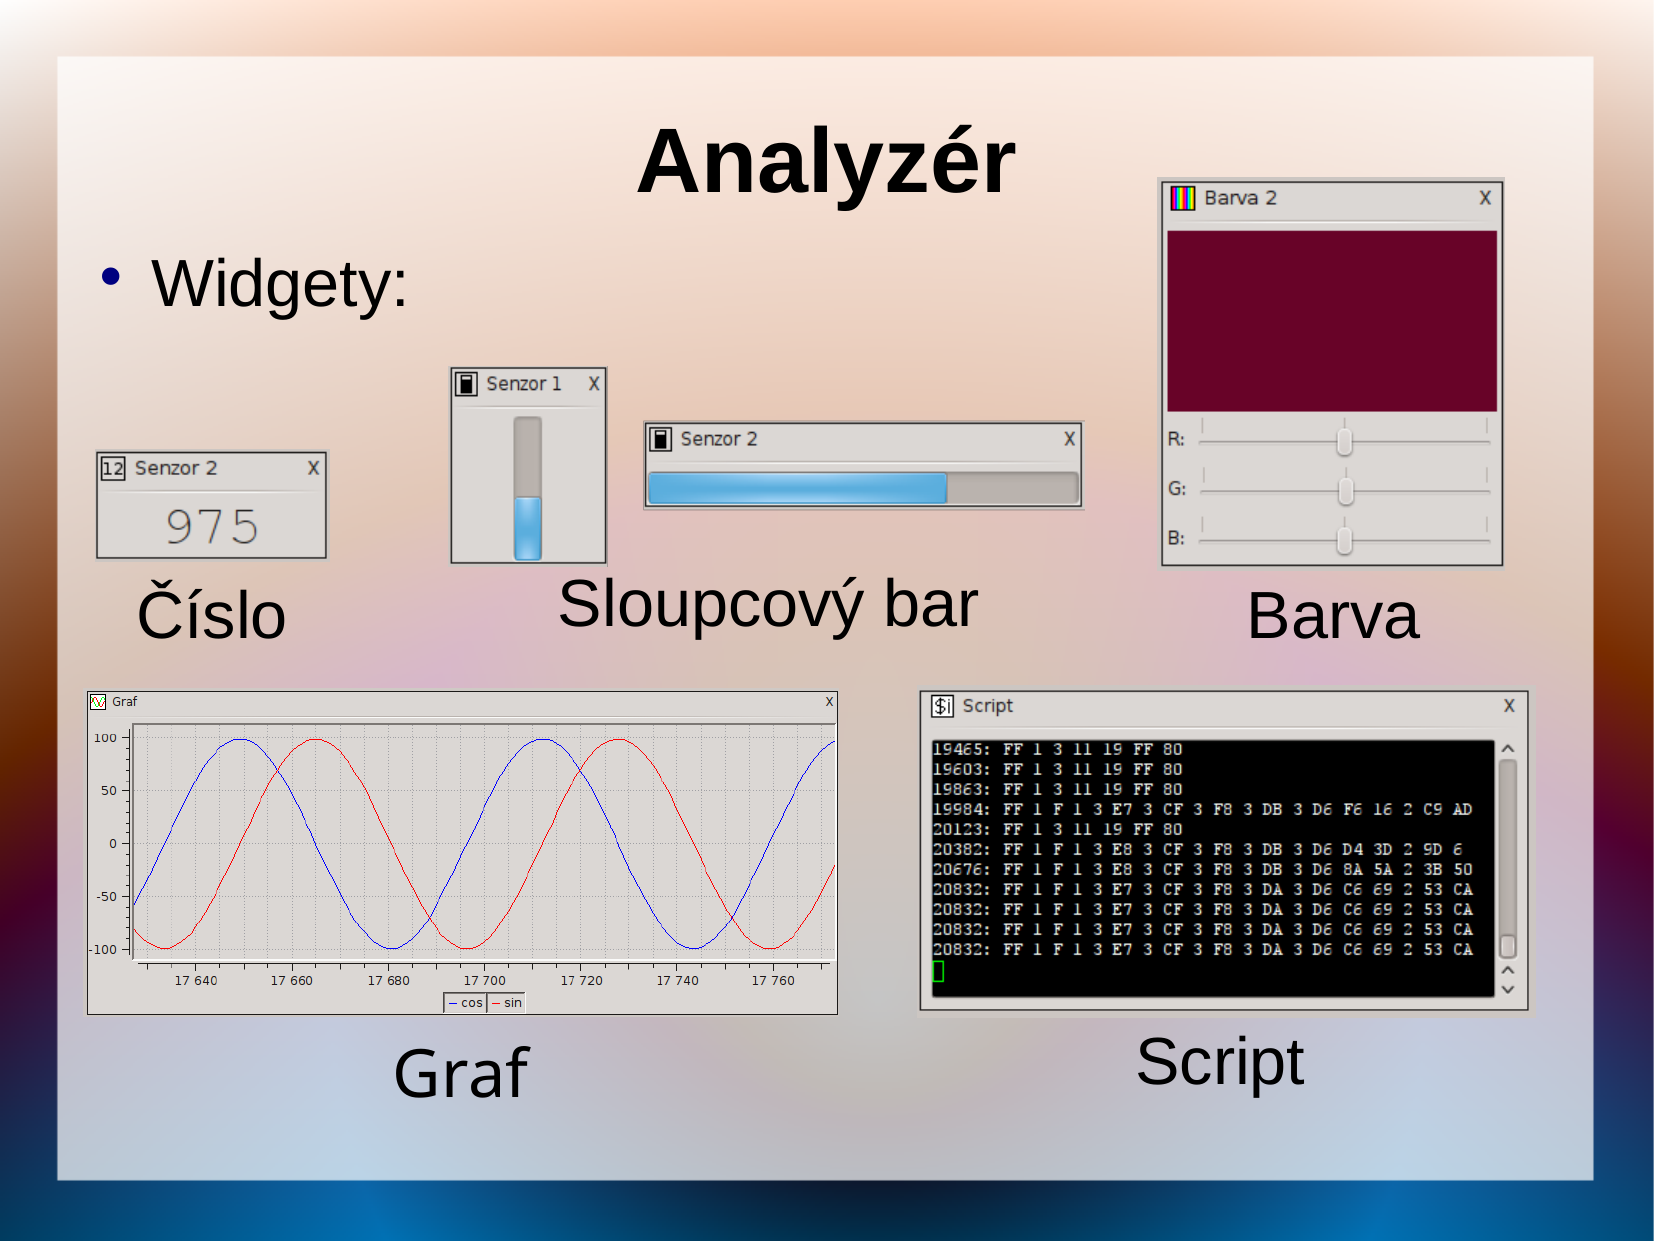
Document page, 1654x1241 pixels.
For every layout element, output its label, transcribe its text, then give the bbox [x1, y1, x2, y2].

picture [0, 0, 1654, 1241]
title Analyzér [82, 55, 1571, 241]
text_box Script [917, 1017, 1524, 1107]
text_box Widgety: [82, 241, 1571, 1099]
text_box Číslo [11, 571, 82, 660]
text_box Barva [1169, 571, 1499, 660]
